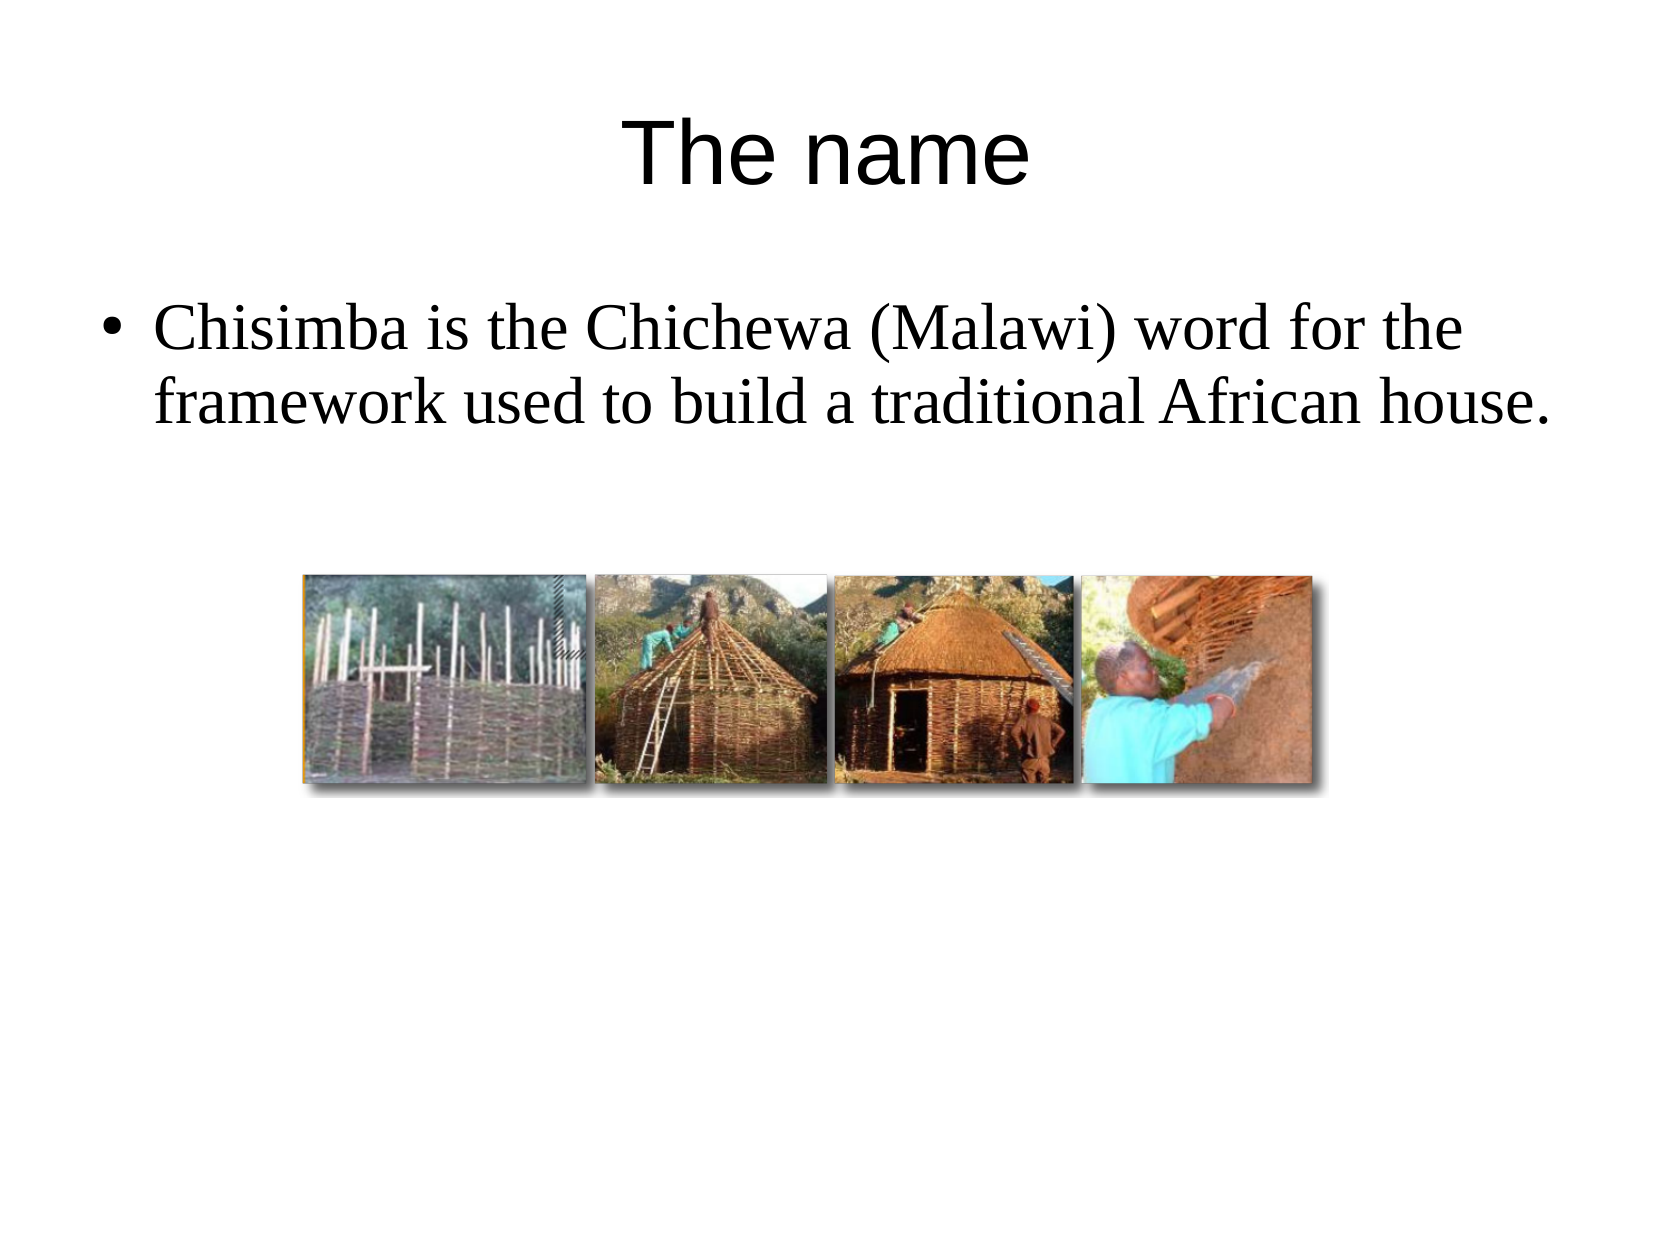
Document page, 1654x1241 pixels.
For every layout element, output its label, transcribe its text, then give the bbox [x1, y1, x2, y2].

picture [295, 567, 1329, 798]
list Chisimba is the Chichewa (Malawi) word for the framework used to build a traditional African house. [82, 290, 1571, 1109]
title The name [82, 56, 1571, 250]
